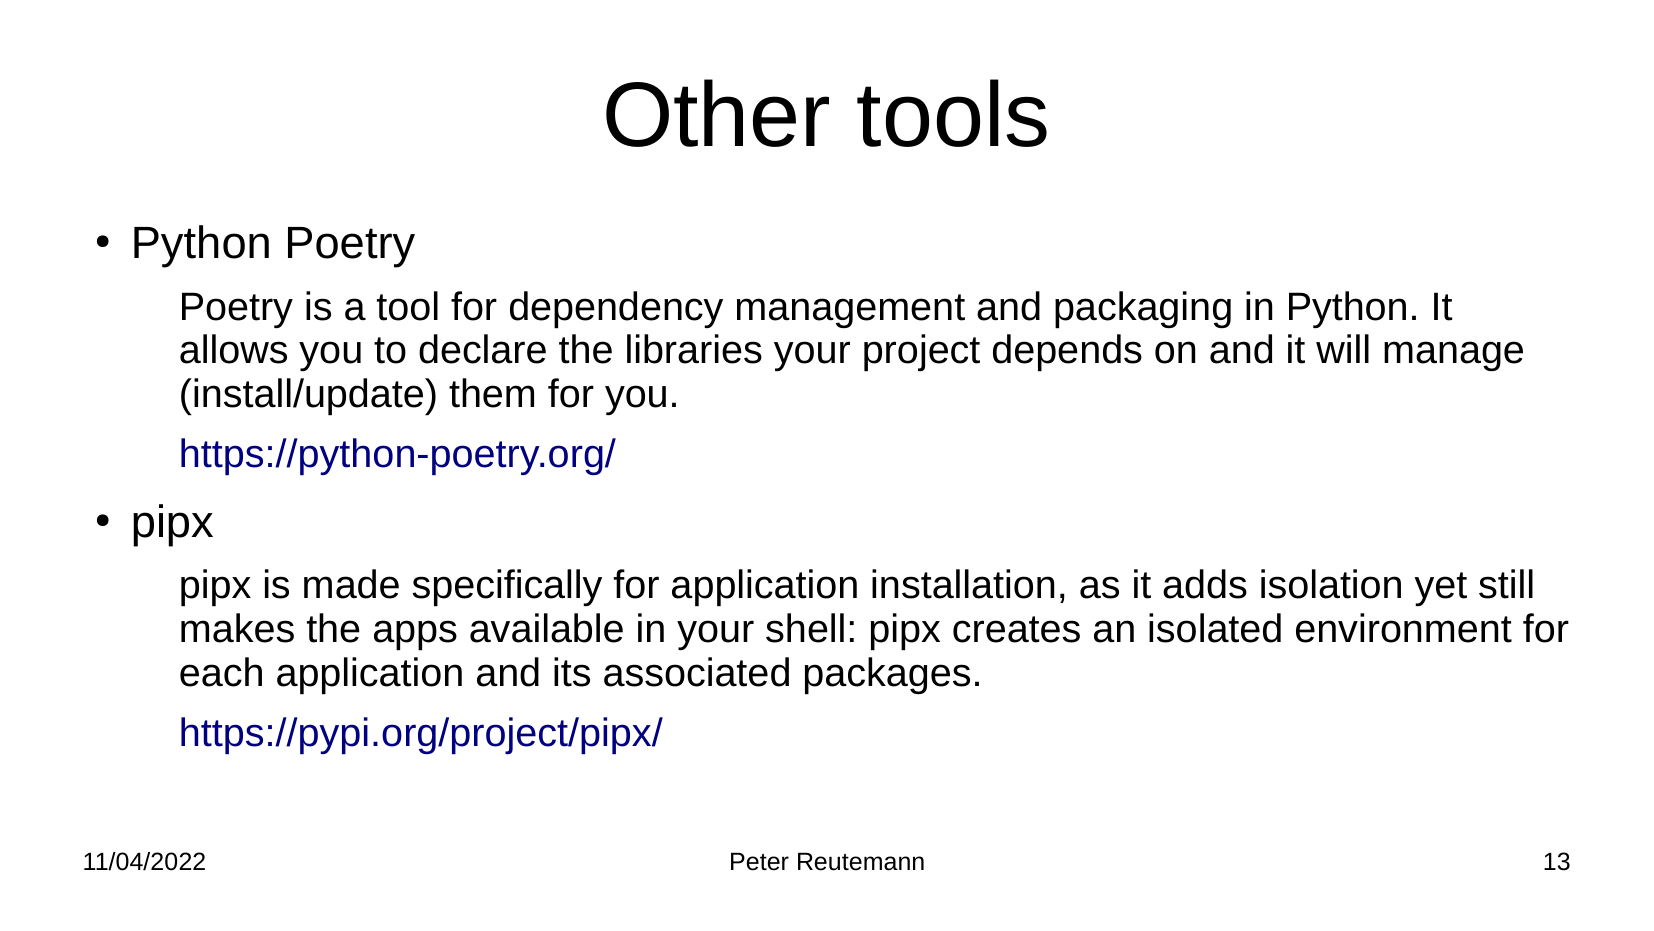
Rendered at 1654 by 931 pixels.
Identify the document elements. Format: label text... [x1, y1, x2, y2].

list Python Poetry Poetry is a tool for dependency management and packaging in Python. It allows you to declare the libraries your project depends on and it will manage (install/update) them for you. https://python-poetry.org/ pipx pipx is made specifically for application installation, as it adds isolation yet still makes the apps available in your shell: pipx creates an isolated environment for each application and its associated packages. https://pypi.org/project/pipx/ [82, 217, 1571, 758]
title Other tools [82, 37, 1571, 193]
